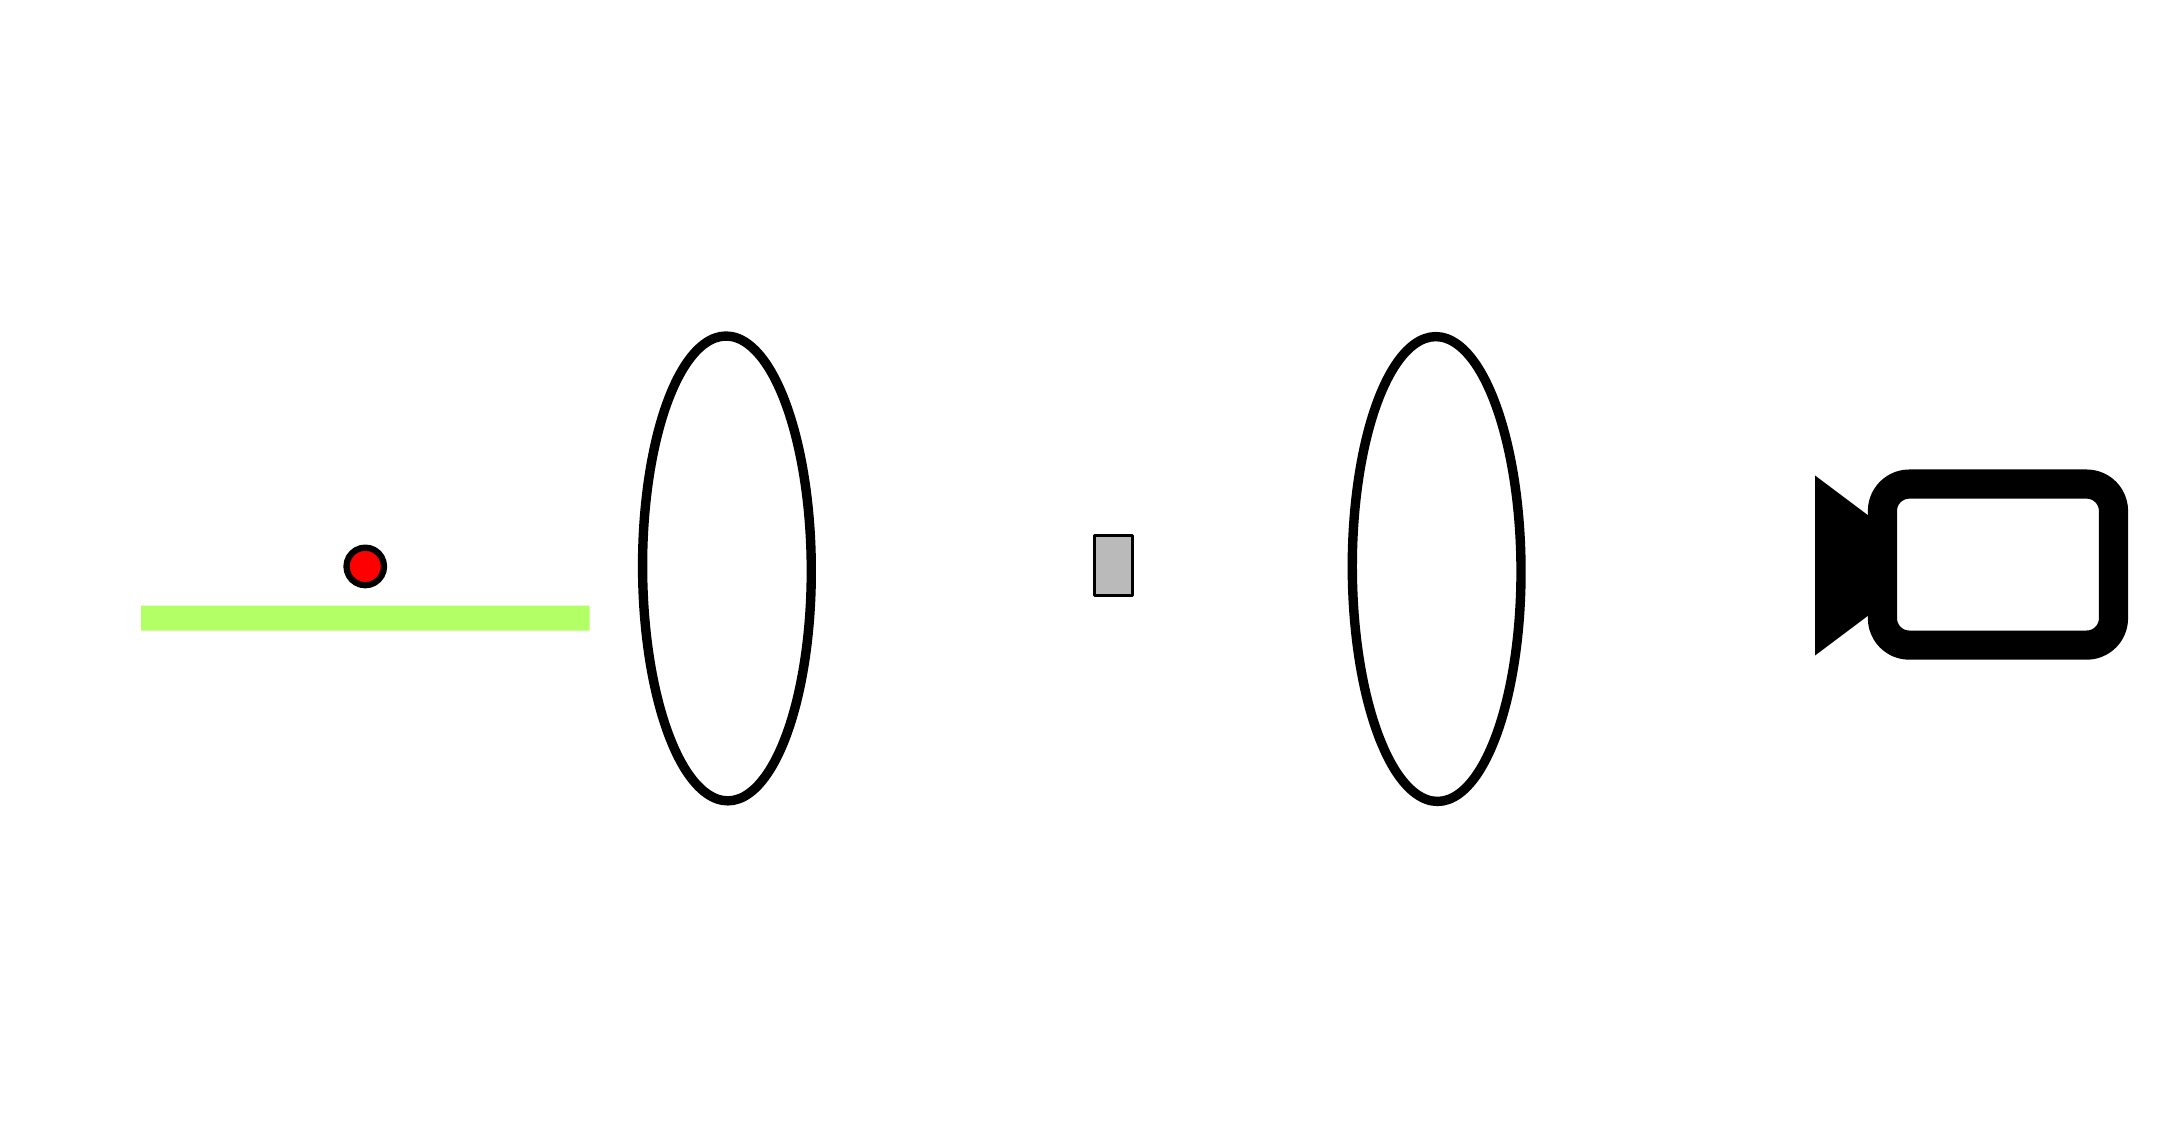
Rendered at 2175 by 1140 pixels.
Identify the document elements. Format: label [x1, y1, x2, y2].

text_box [346, 547, 385, 586]
text_box [1352, 336, 1522, 802]
text_box [1882, 484, 2114, 646]
text_box [1815, 475, 1876, 656]
text_box [642, 336, 812, 801]
text_box [1094, 535, 1133, 596]
